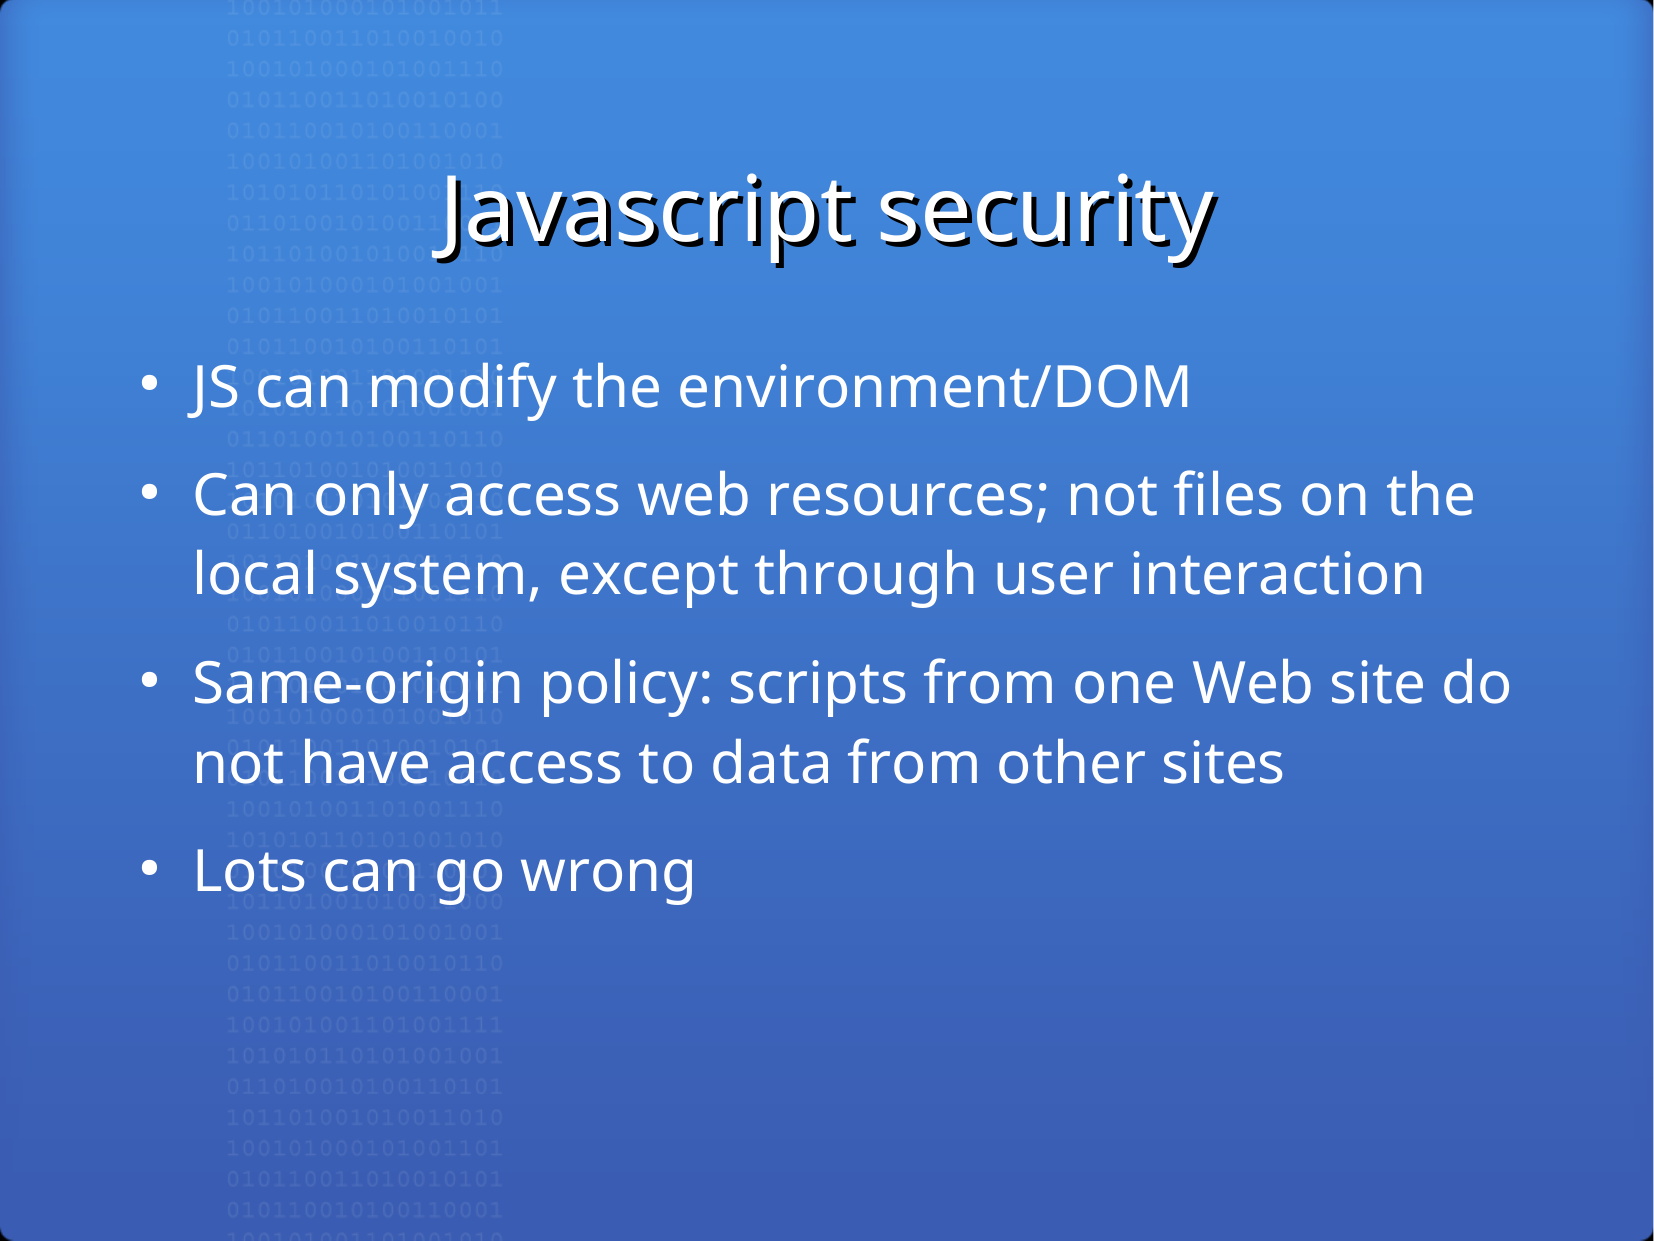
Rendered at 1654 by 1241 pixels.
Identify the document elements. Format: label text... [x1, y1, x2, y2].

picture [0, 0, 1654, 1241]
list JS can modify the environment/DOM Can only access web resources; not files on the local system, except through user interaction Same-origin policy: scripts from one Web site do not have access to data from other sites Lots can go wrong [121, 344, 1534, 1120]
title Javascript security [121, 102, 1534, 310]
